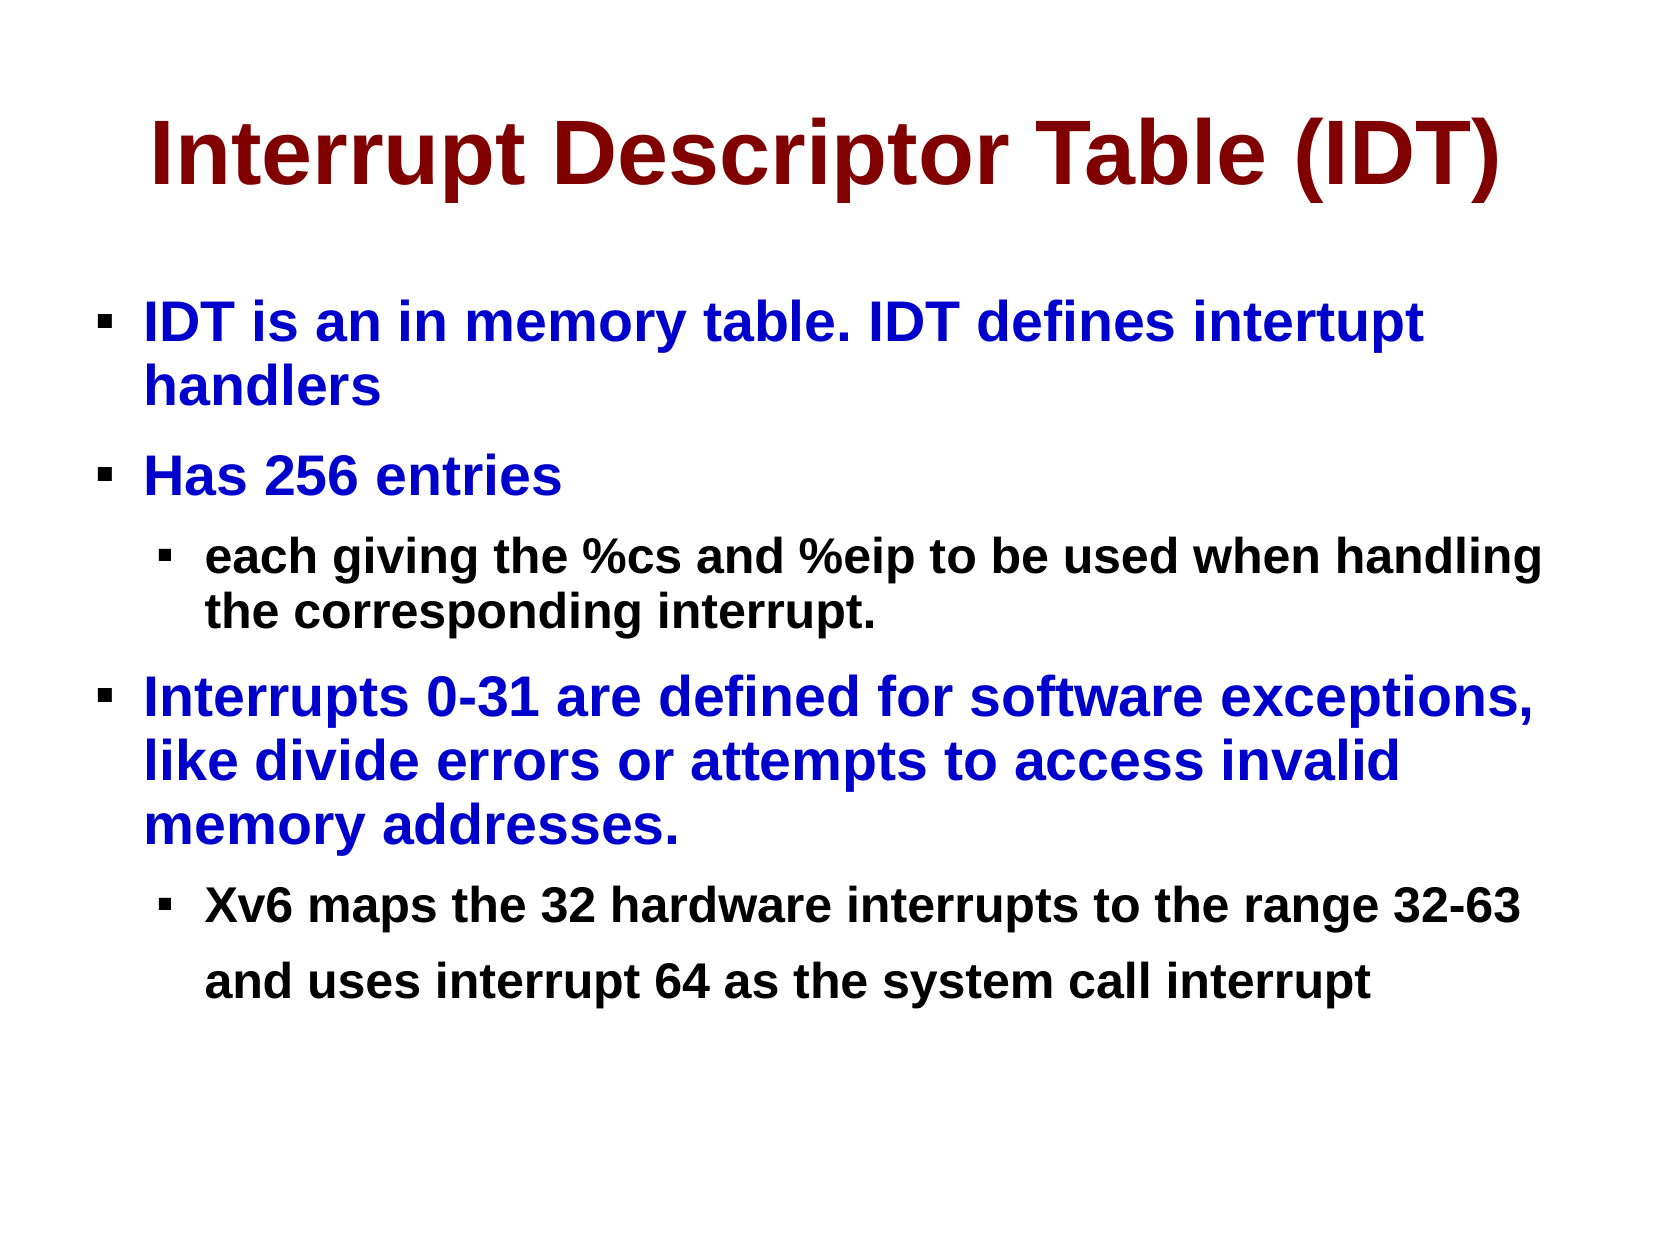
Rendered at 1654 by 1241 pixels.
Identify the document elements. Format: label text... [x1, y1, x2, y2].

title Interrupt Descriptor Table (IDT) [82, 49, 1571, 257]
list IDT is an in memory table. IDT defines intertupt handlers Has 256 entries each giving the %cs and %eip to be used when handling the corresponding interrupt. Interrupts 0-31 are defined for software exceptions, like divide errors or attempts to access invalid memory addresses. Xv6 maps the 32 hardware interrupts to the range 32-63 and uses interrupt 64 as the system call interrupt [82, 290, 1571, 1010]
